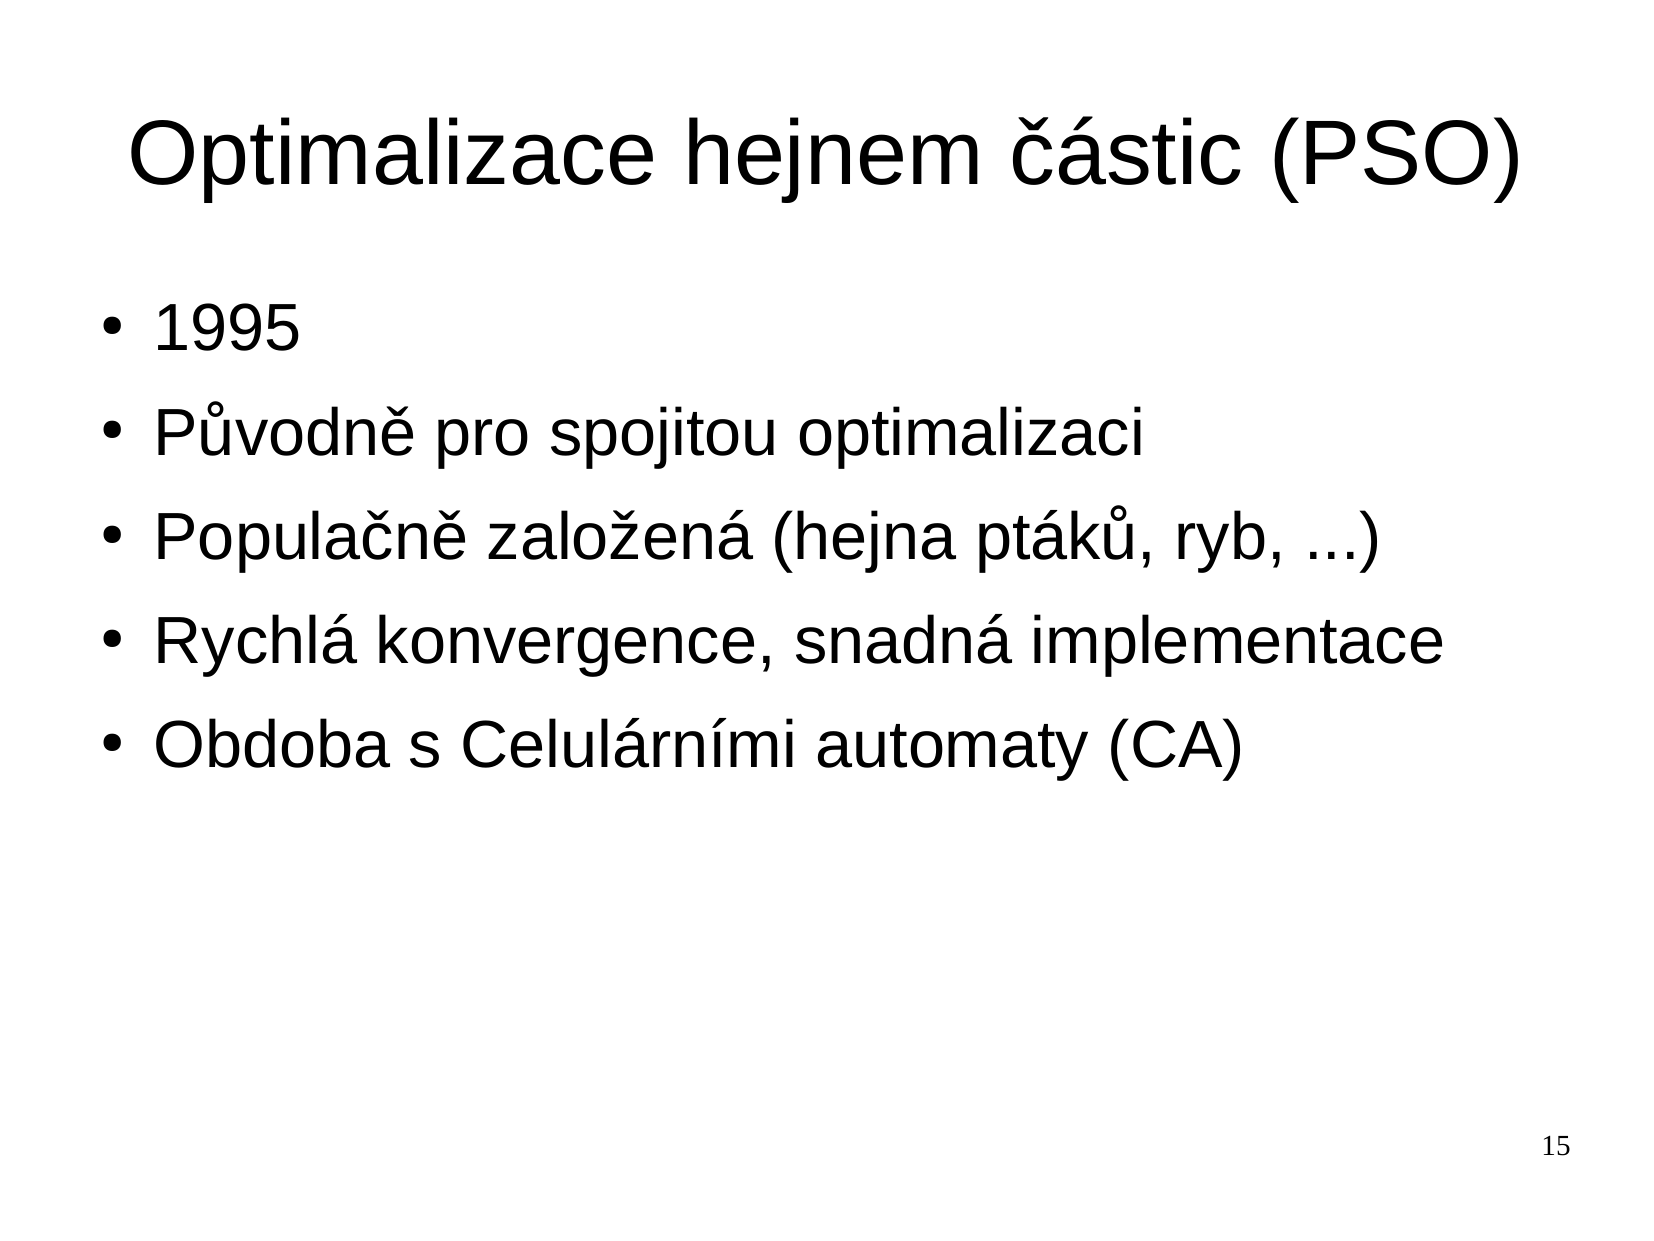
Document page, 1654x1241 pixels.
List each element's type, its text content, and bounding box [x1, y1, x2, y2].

title Optimalizace hejnem částic (PSO) [82, 49, 1571, 257]
list 1995 Původně pro spojitou optimalizaci Populačně založená (hejna ptáků, ryb, ...) Rychlá konvergence, snadná implementace Obdoba s Celulárními automaty (CA) [82, 290, 1571, 1109]
